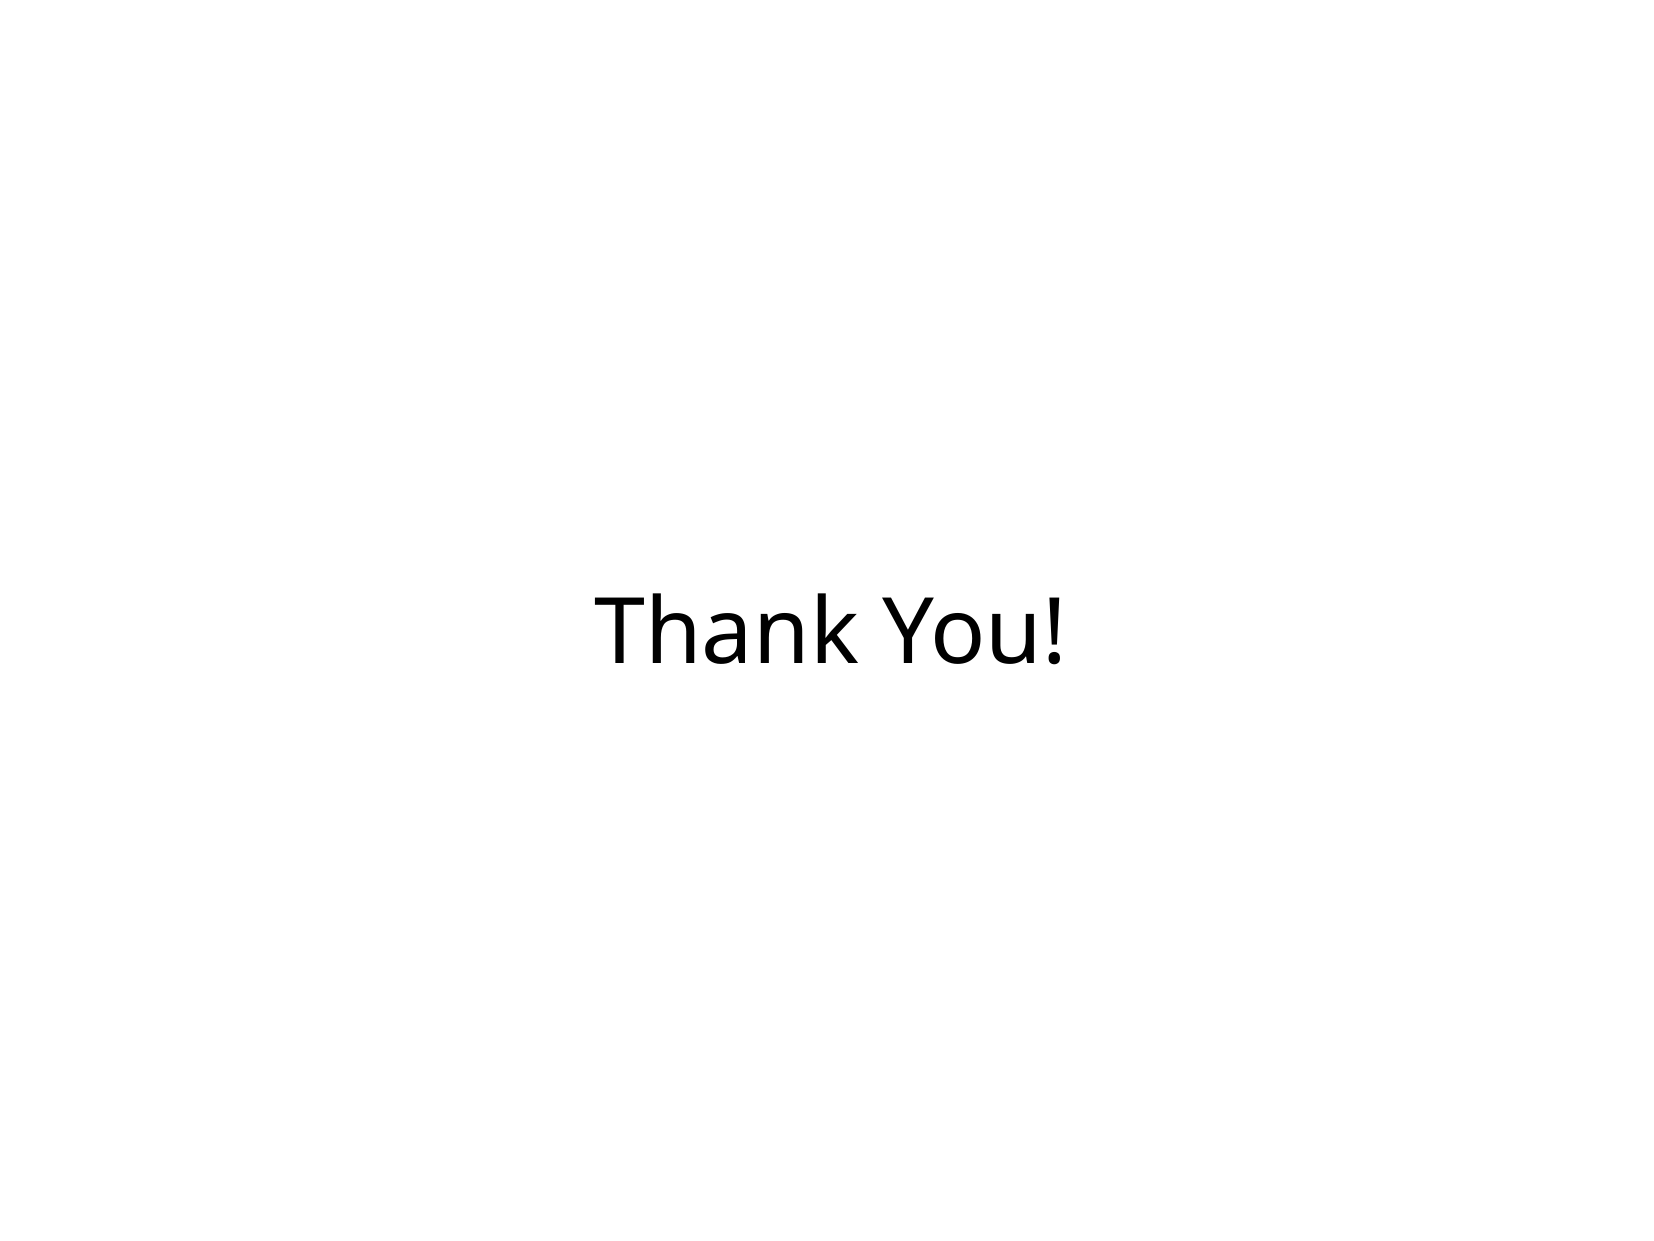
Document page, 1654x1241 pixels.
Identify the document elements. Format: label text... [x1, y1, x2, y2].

title Thank You! [86, 525, 1576, 733]
